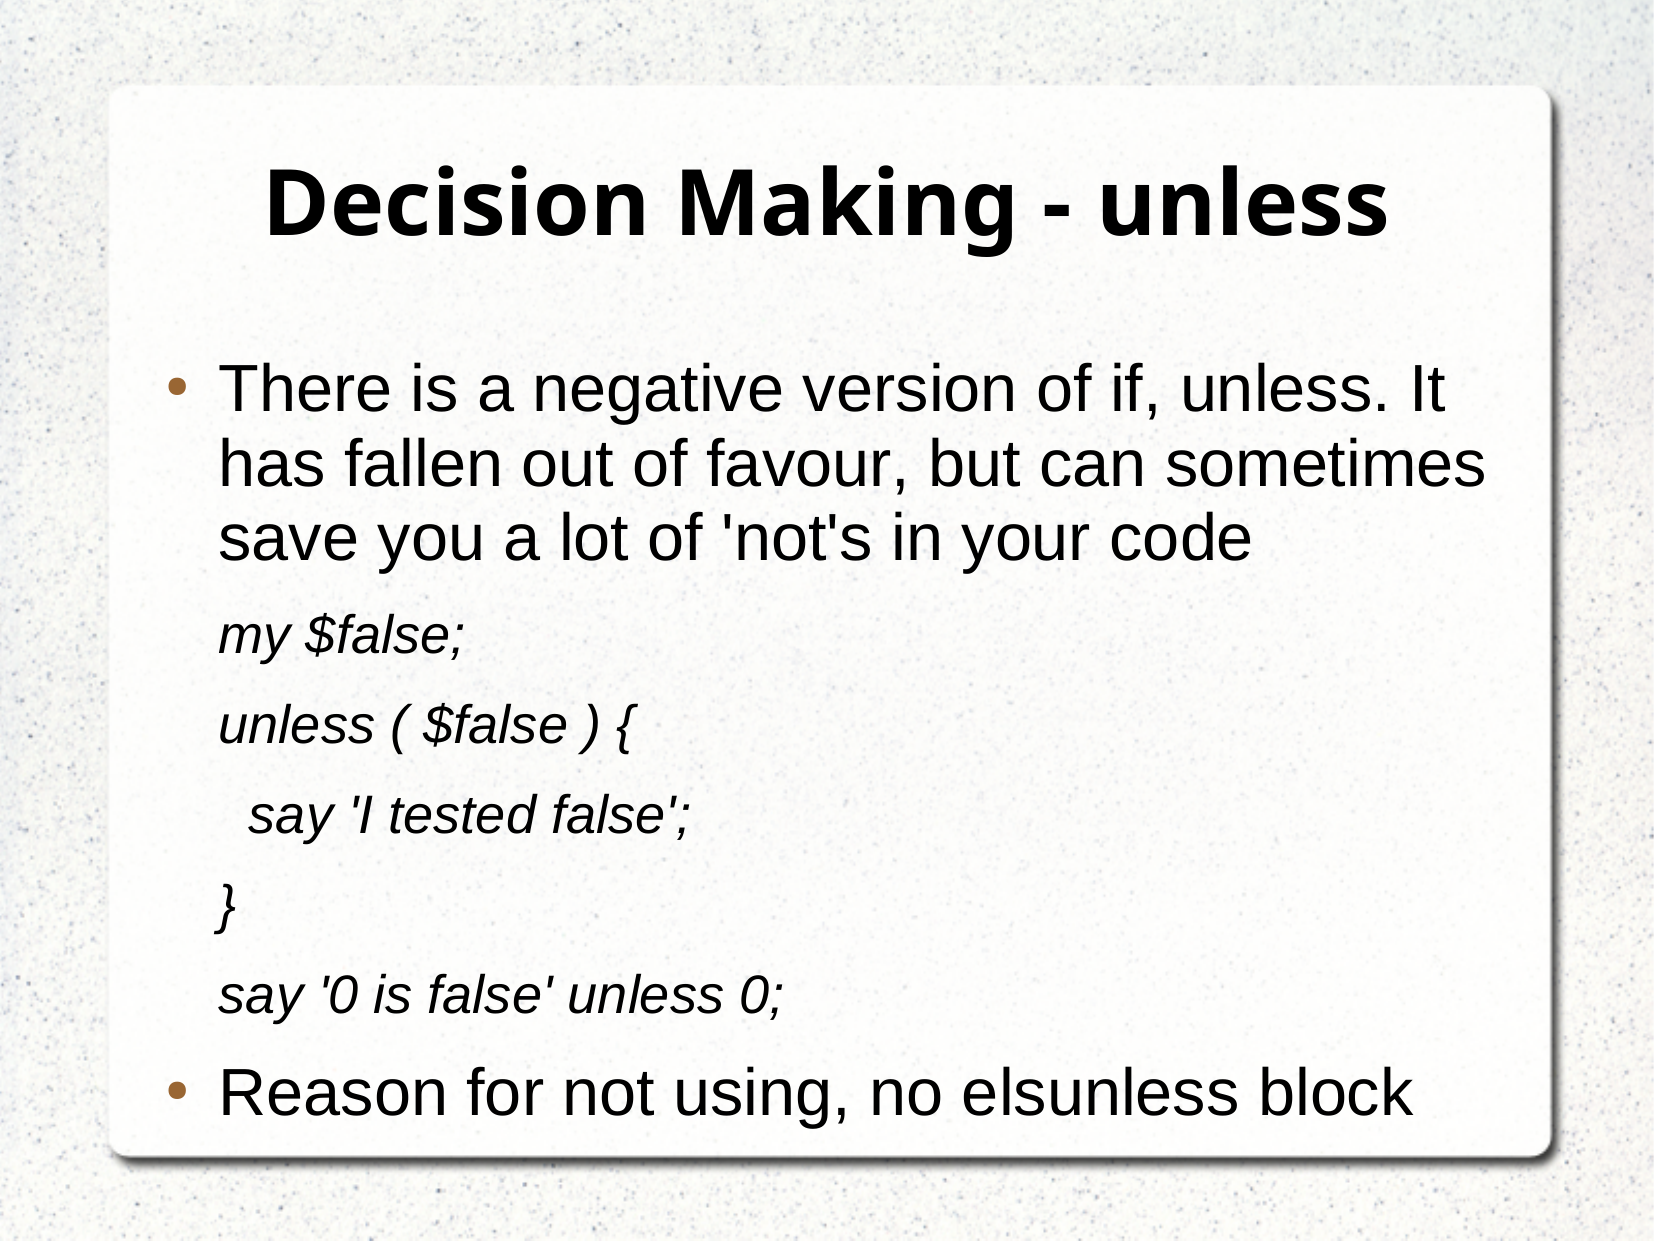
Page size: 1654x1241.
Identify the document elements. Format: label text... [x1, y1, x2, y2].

picture [0, 0, 1654, 1241]
list There is a negative version of if, unless. It has fallen out of favour, but can sometimes save you a lot of 'not's in your code my $false; unless ( $false ) { say 'I tested false'; } say '0 is false' unless 0; Reason for not using, no elsunless block [147, 350, 1506, 1129]
title Decision Making - unless [118, 96, 1536, 304]
